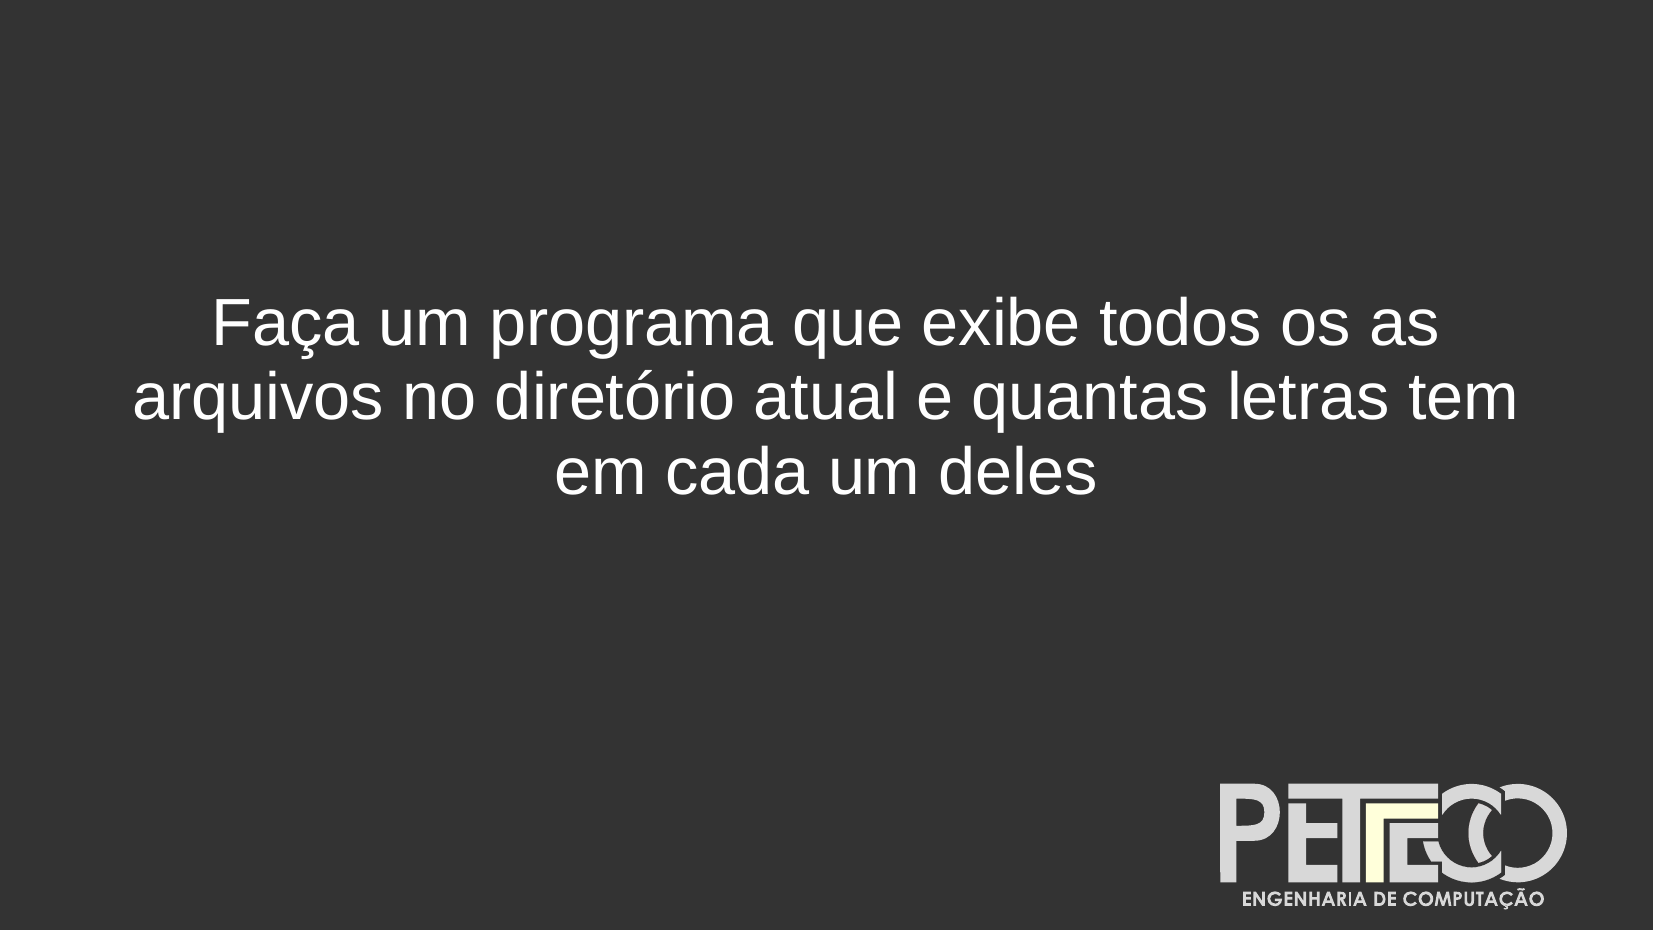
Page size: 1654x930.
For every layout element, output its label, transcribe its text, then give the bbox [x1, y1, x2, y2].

subtitle Faça um programa que exibe todos os as arquivos no diretório atual e quantas letras tem em cada um deles [82, 37, 1571, 757]
